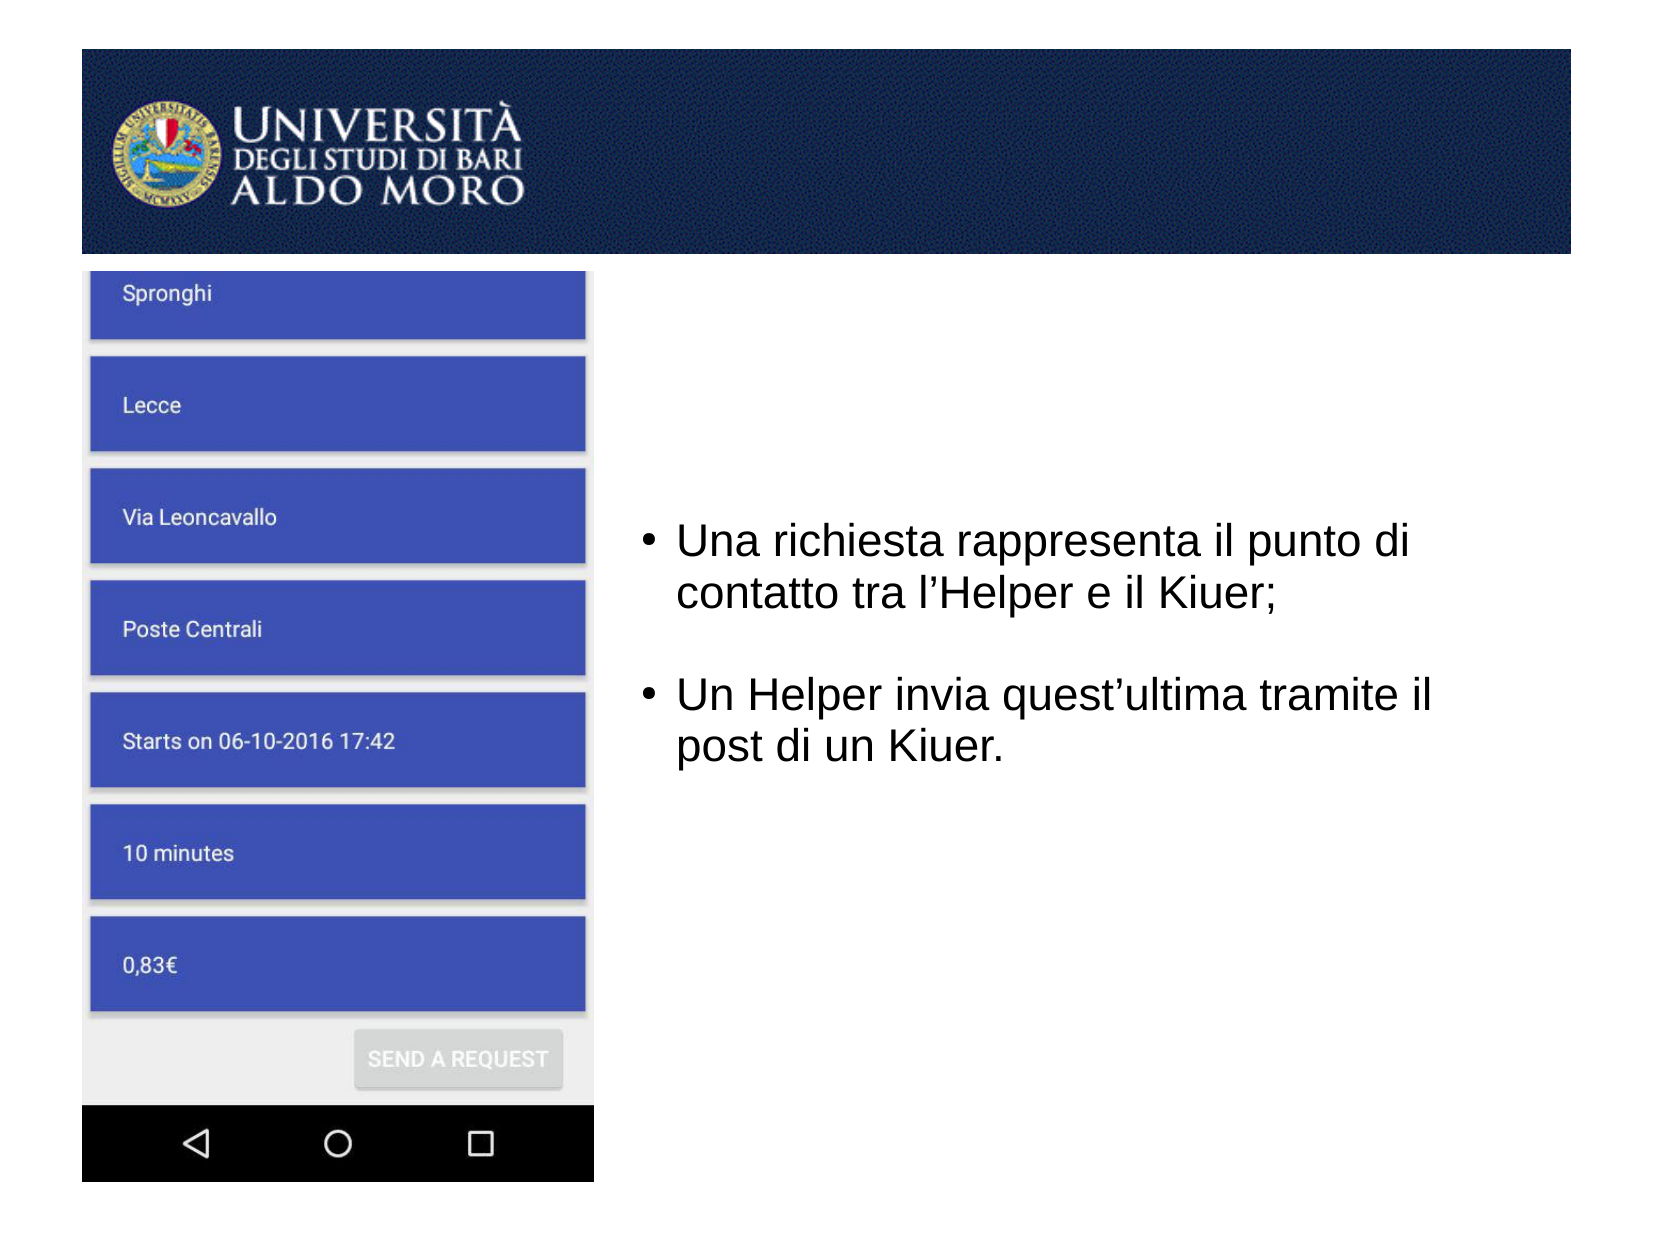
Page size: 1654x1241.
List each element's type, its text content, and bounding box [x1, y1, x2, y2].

picture [82, 271, 594, 1182]
picture [82, 49, 1571, 254]
subtitle [594, 290, 1571, 1010]
text_box Una richiesta rappresenta il punto di contatto tra l’Helper e il Kiuer; Un Helper invia quest’ultima tramite il post di un Kiuer. [625, 507, 1536, 779]
